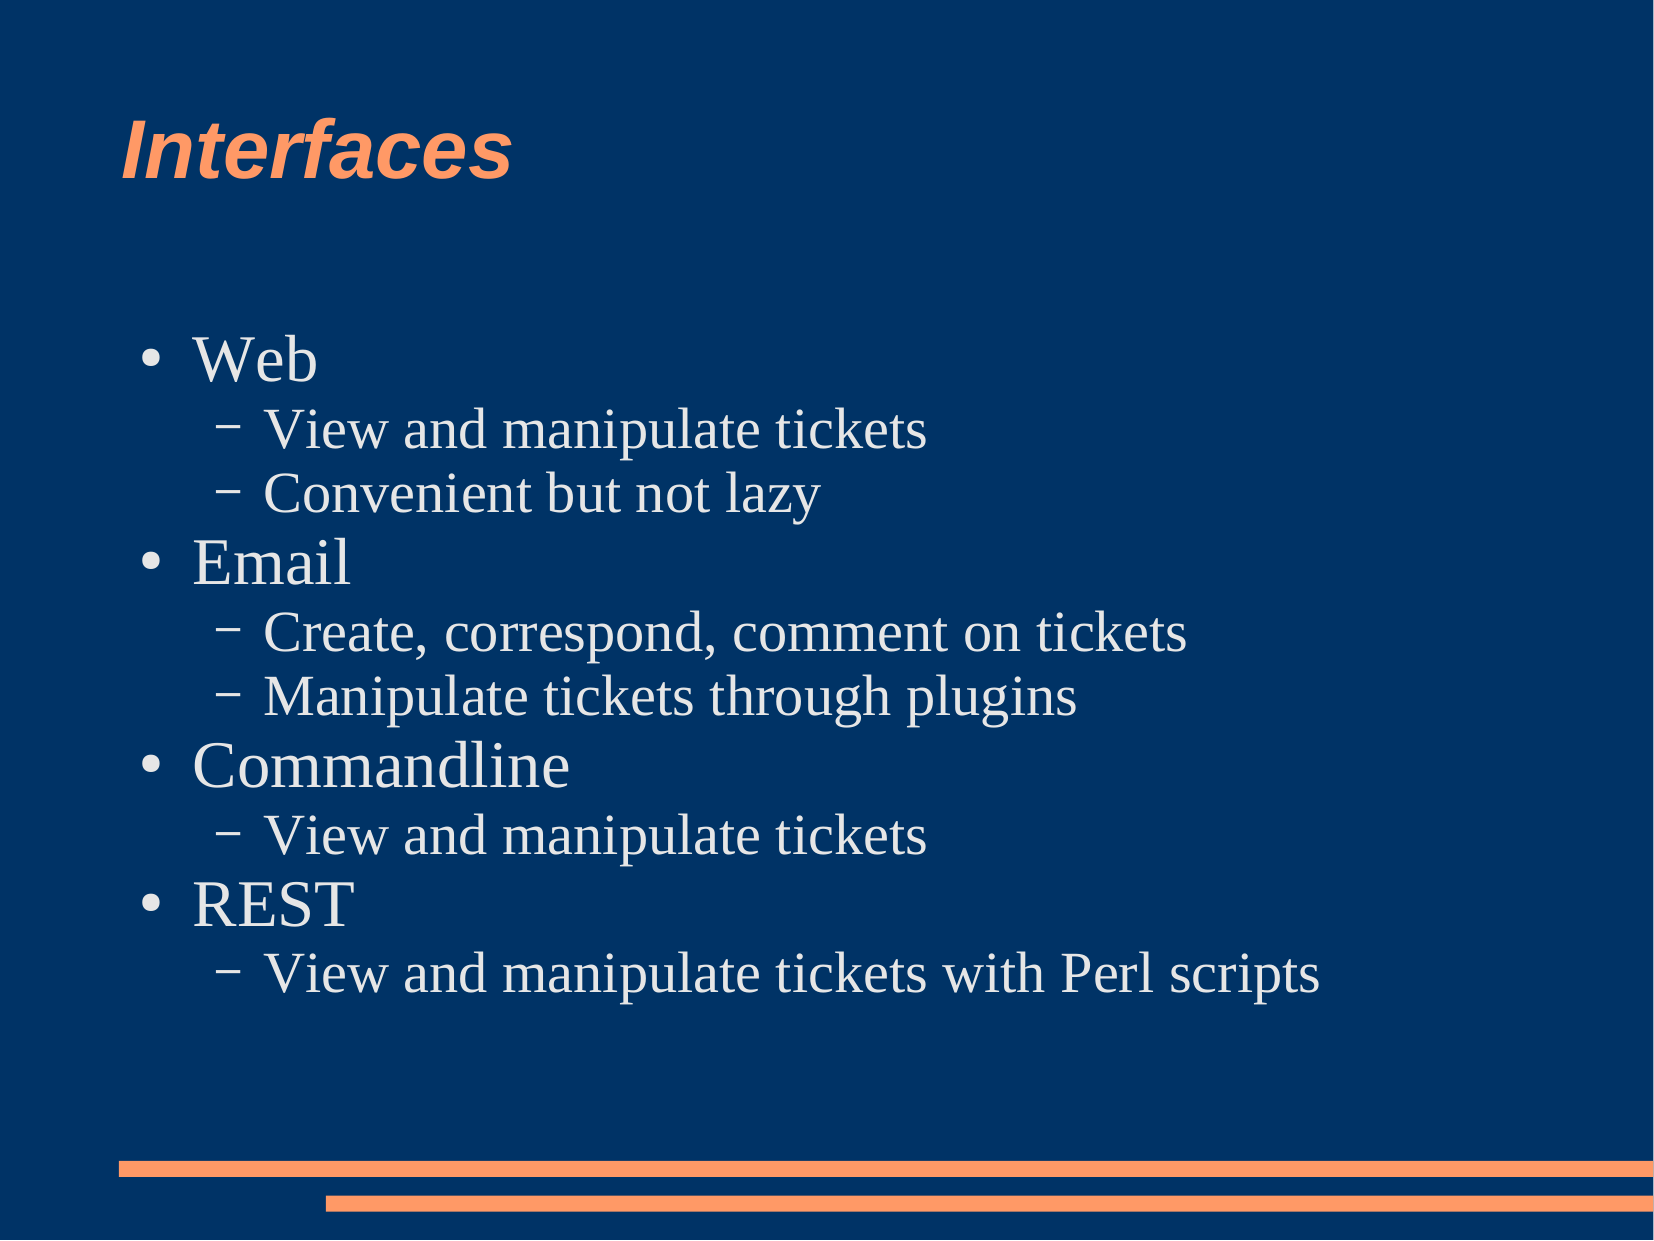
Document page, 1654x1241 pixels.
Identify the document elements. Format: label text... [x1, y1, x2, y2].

title Interfaces [121, 53, 1534, 247]
list Web View and manipulate tickets Convenient but not lazy Email Create, correspond, comment on tickets Manipulate tickets through plugins Commandline View and manipulate tickets REST View and manipulate tickets with Perl scripts [121, 322, 1561, 1118]
